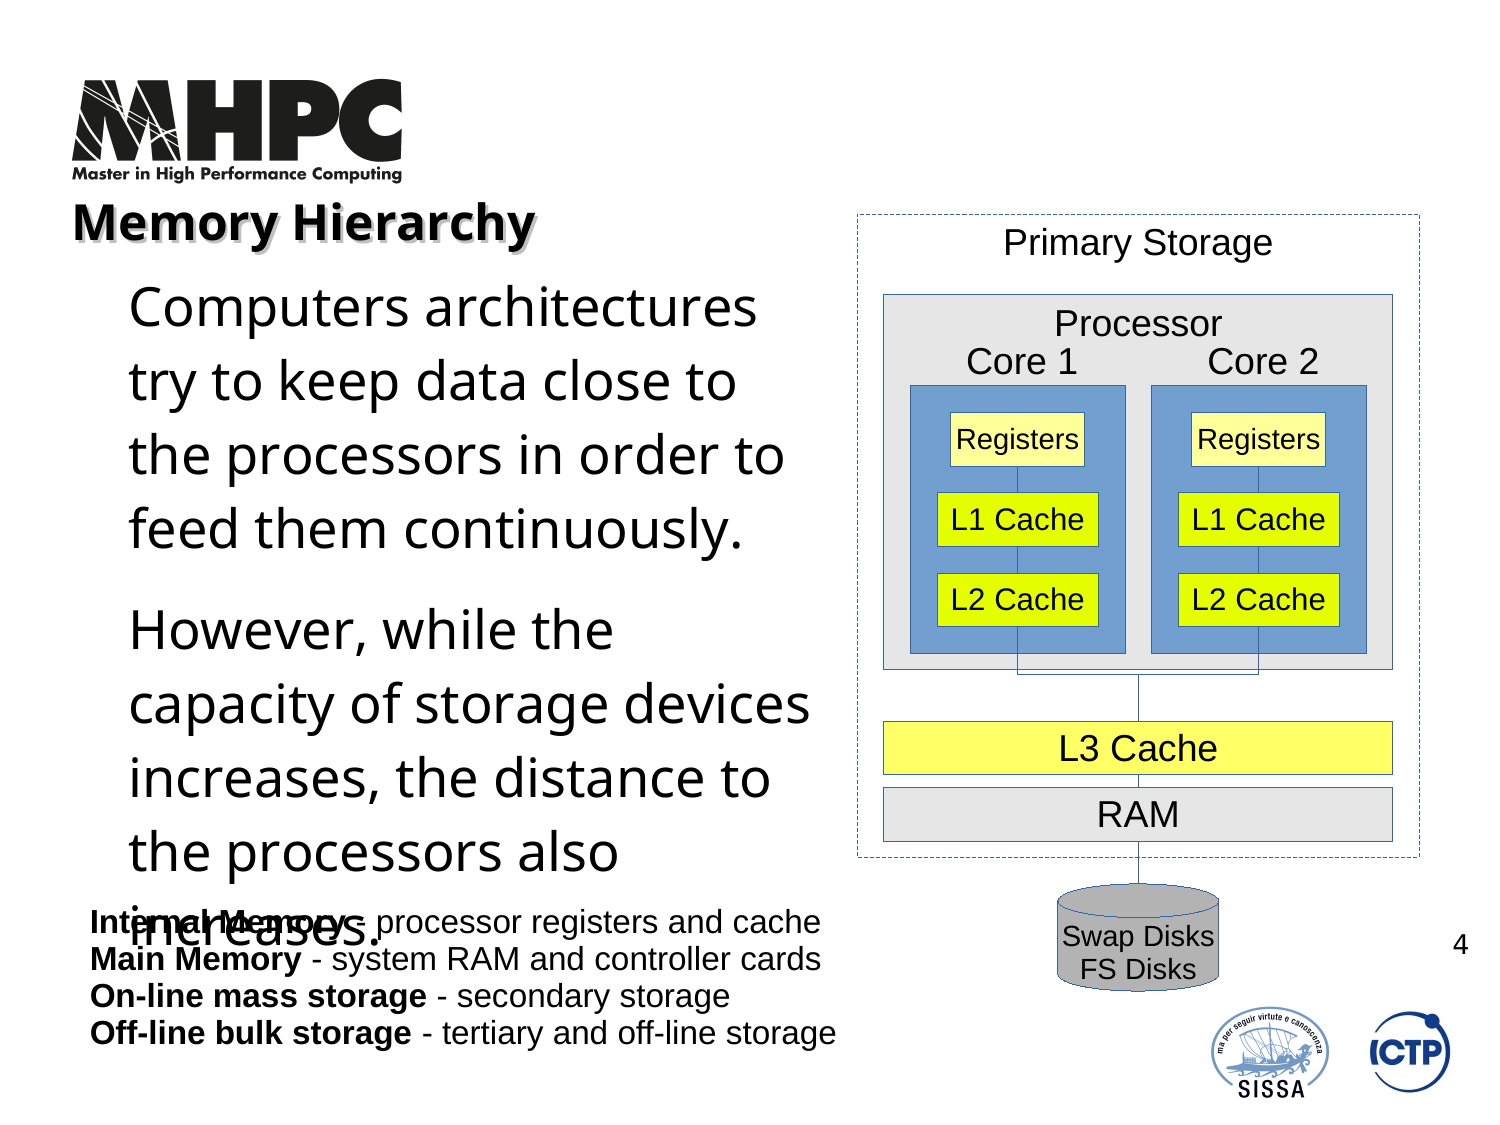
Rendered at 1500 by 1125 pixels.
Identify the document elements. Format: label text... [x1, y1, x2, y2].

text_box L1 Cache [937, 492, 1099, 547]
title Memory Hierarchy [71, 127, 1293, 315]
picture [13, 10, 1500, 1125]
text_box Swap Disks FS Disks [1057, 883, 1219, 992]
text_box Registers [1191, 412, 1326, 467]
text_box [910, 385, 1126, 654]
text_box L1 Cache [1178, 492, 1340, 547]
text_box RAM [883, 787, 1393, 842]
text_box Internal Memory - processor registers and cache Main Memory - system RAM and controller cards On-line mass storage - secondary storage Off-line bulk storage - tertiary and off-line storage [75, 896, 901, 1060]
text_box L3 Cache [883, 721, 1393, 775]
text_box L2 Cache [937, 573, 1099, 627]
list Computers architectures try to keep data close to the processors in order to feed them continuously. However, while the capacity of storage devices increases, the distance to the processors also increases. [101, 268, 836, 890]
text_box Core 2 [1192, 333, 1335, 391]
text_box Core 1 [951, 333, 1094, 391]
text_box Primary Storage [857, 214, 1420, 858]
text_box L2 Cache [1178, 573, 1340, 627]
text_box [1151, 385, 1367, 654]
text_box Processor [883, 294, 1393, 670]
text_box Registers [950, 412, 1085, 467]
text_box Primary Storage [1018, 670, 1258, 674]
